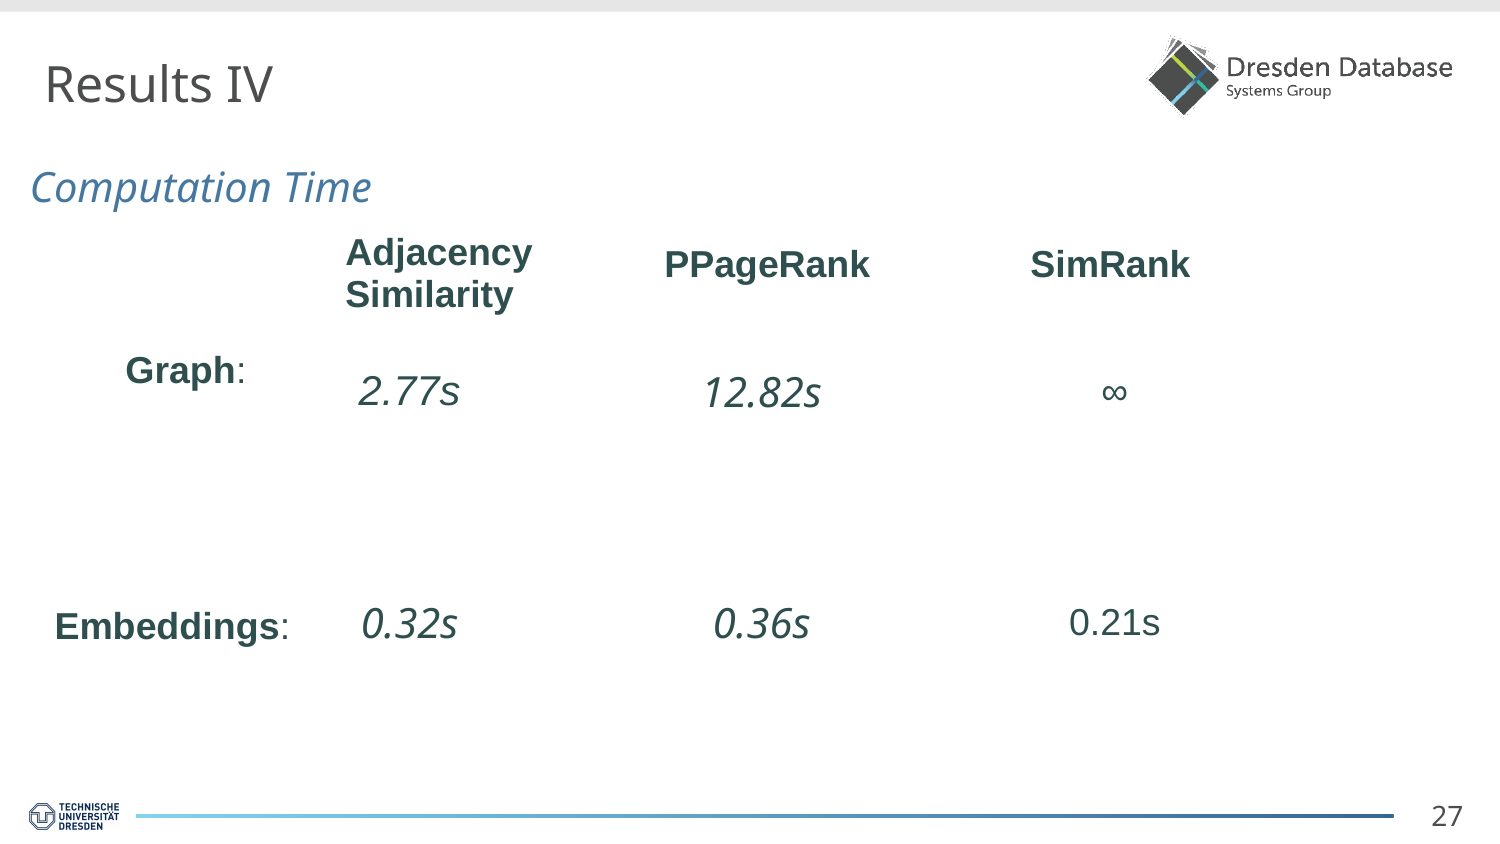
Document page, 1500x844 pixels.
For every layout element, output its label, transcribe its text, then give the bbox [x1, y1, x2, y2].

text_box PPageRank [649, 236, 886, 294]
text_box SimRank [1015, 236, 1252, 336]
text_box Graph: [110, 342, 347, 400]
table_cell 0.36s [586, 508, 938, 738]
table_header 12.82s [586, 276, 938, 507]
table_header ∞ [939, 276, 1291, 507]
text_box Adjacency Similarity [330, 224, 567, 324]
title Results IV [29, 47, 1093, 118]
list Computation Time [29, 159, 697, 780]
table_header 2.77s [234, 276, 585, 507]
picture [1145, 35, 1453, 118]
text_box Embeddings: [39, 598, 336, 697]
picture [29, 803, 119, 830]
table_cell 0.21s [939, 508, 1291, 738]
table_cell 0.32s [234, 508, 585, 738]
